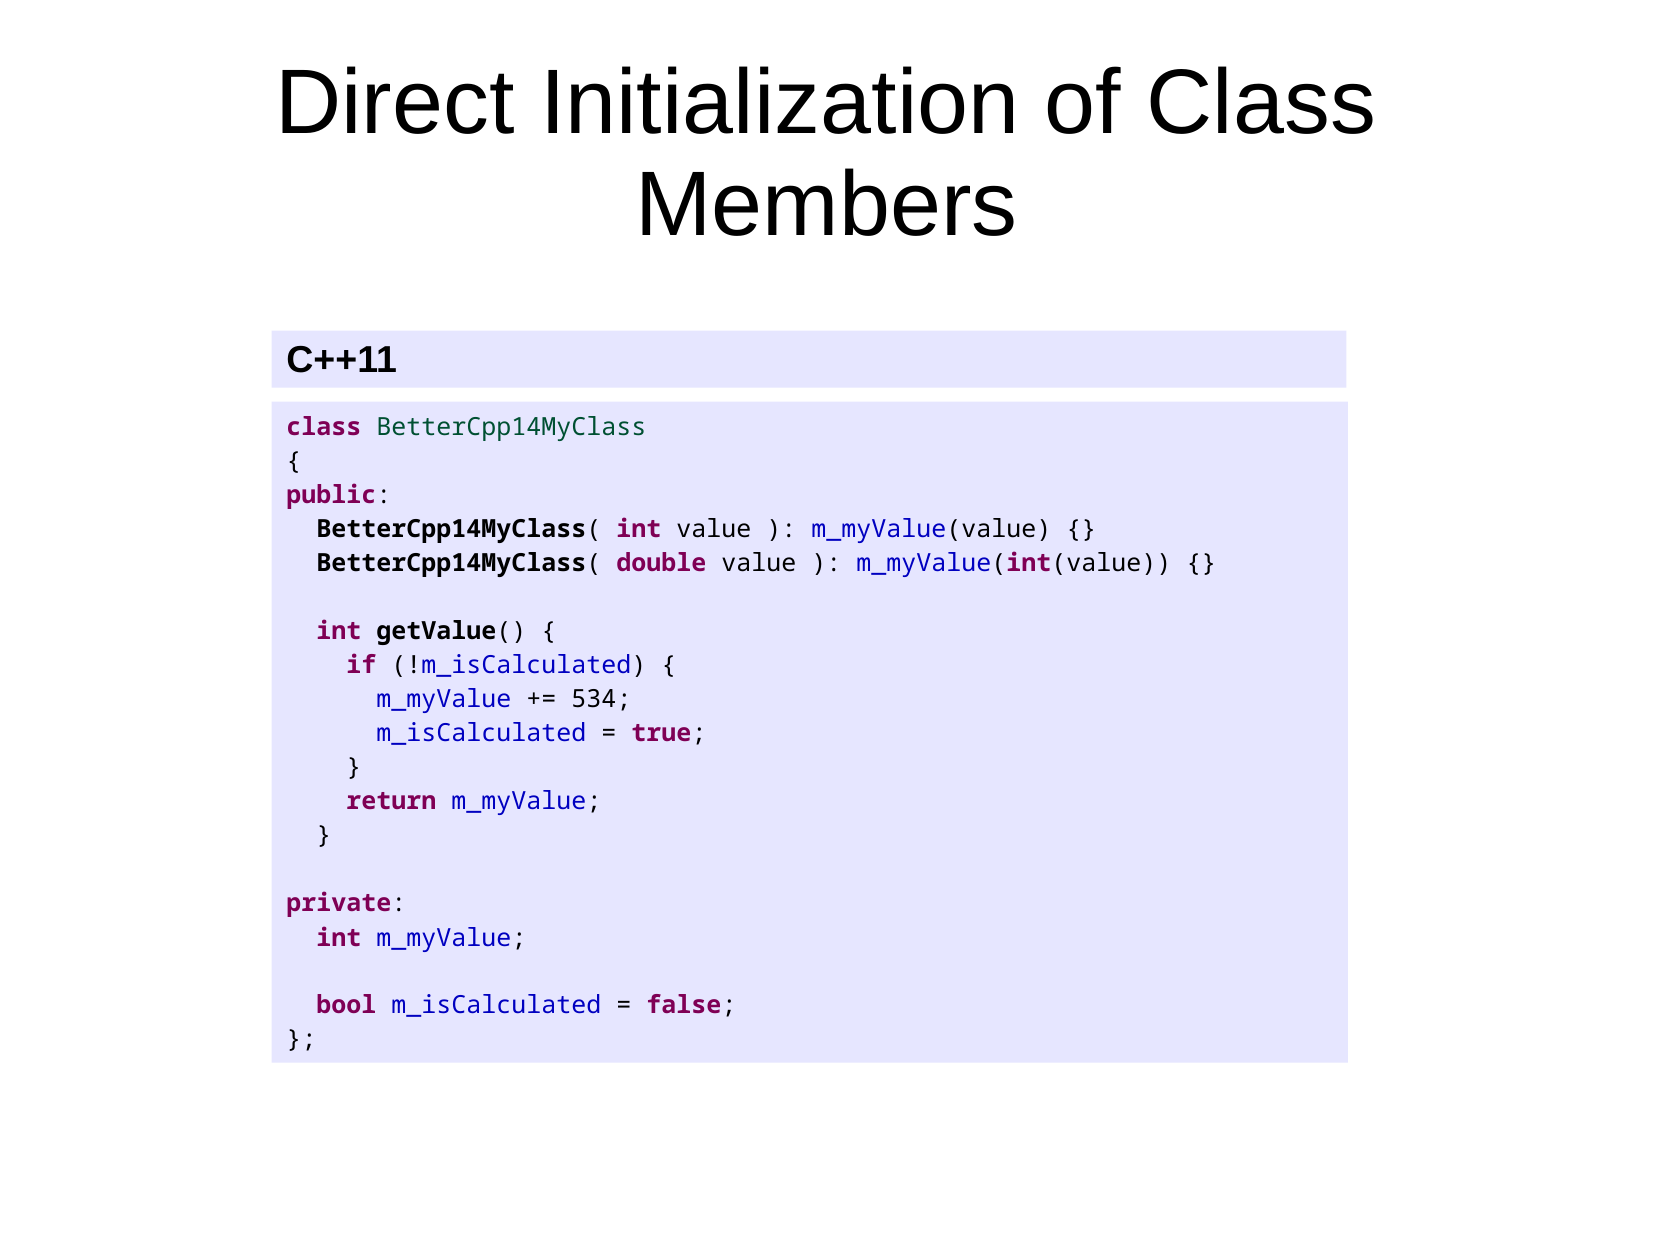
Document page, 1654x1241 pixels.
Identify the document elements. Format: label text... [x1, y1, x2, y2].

title Direct Initialization of Class Members [82, 49, 1571, 257]
text_box C++11 [271, 330, 1347, 388]
text_box class BetterCpp14MyClass { public: BetterCpp14MyClass( int value ): m_myValue(value) {} BetterCpp14MyClass( double value ): m_myValue(int(value)) {} int getValue() { if (!m_isCalculated) { m_myValue += 534; m_isCalculated = true; } return m_myValue; } private: int m_myValue; bool m_isCalculated = false; }; [271, 401, 1348, 1032]
